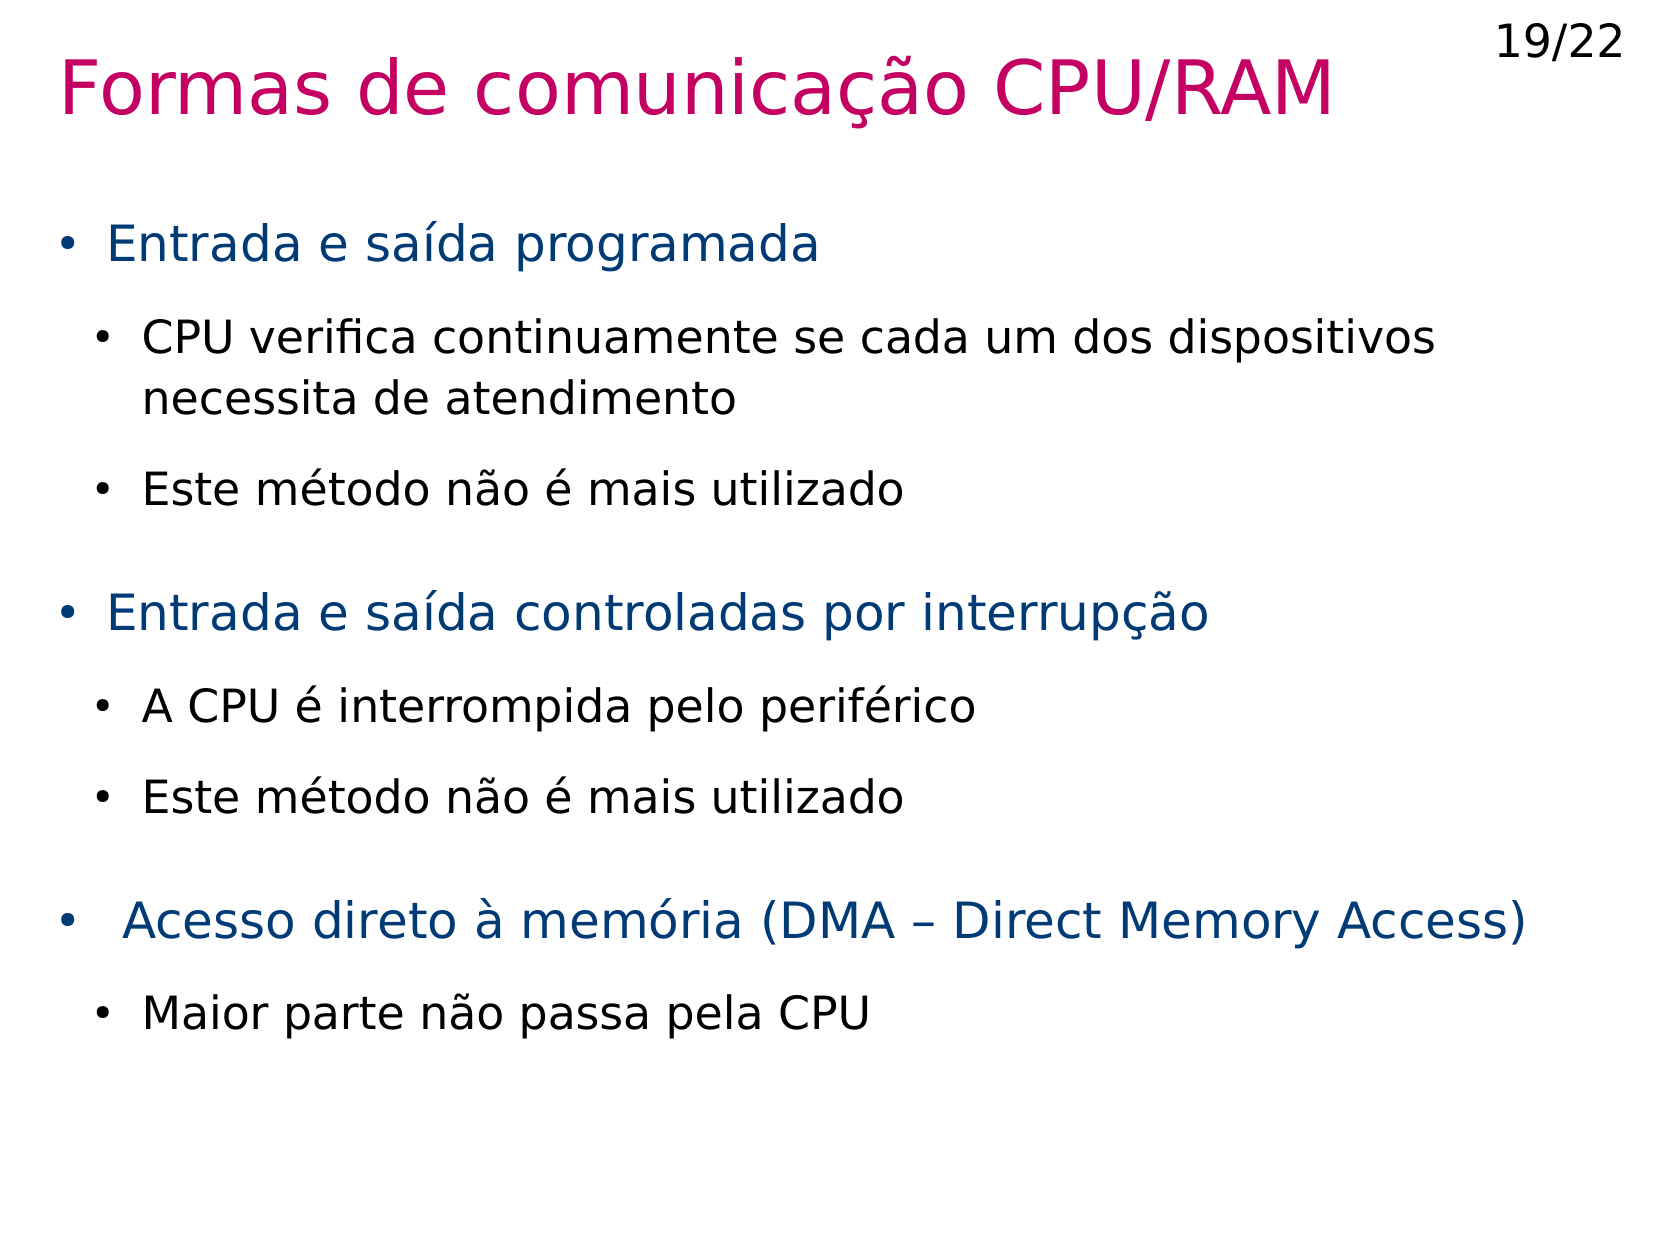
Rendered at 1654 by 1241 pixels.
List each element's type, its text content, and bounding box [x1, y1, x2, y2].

title Formas de comunicação CPU/RAM [59, 29, 1625, 148]
list Entrada e saída programada CPU verifica continuamente se cada um dos dispositivos necessita de atendimento Este método não é mais utilizado Entrada e saída controladas por interrupção A CPU é interrompida pelo periférico Este método não é mais utilizado Acesso direto à memória (DMA – Direct Memory Access) Maior parte não passa pela CPU [59, 206, 1625, 1211]
